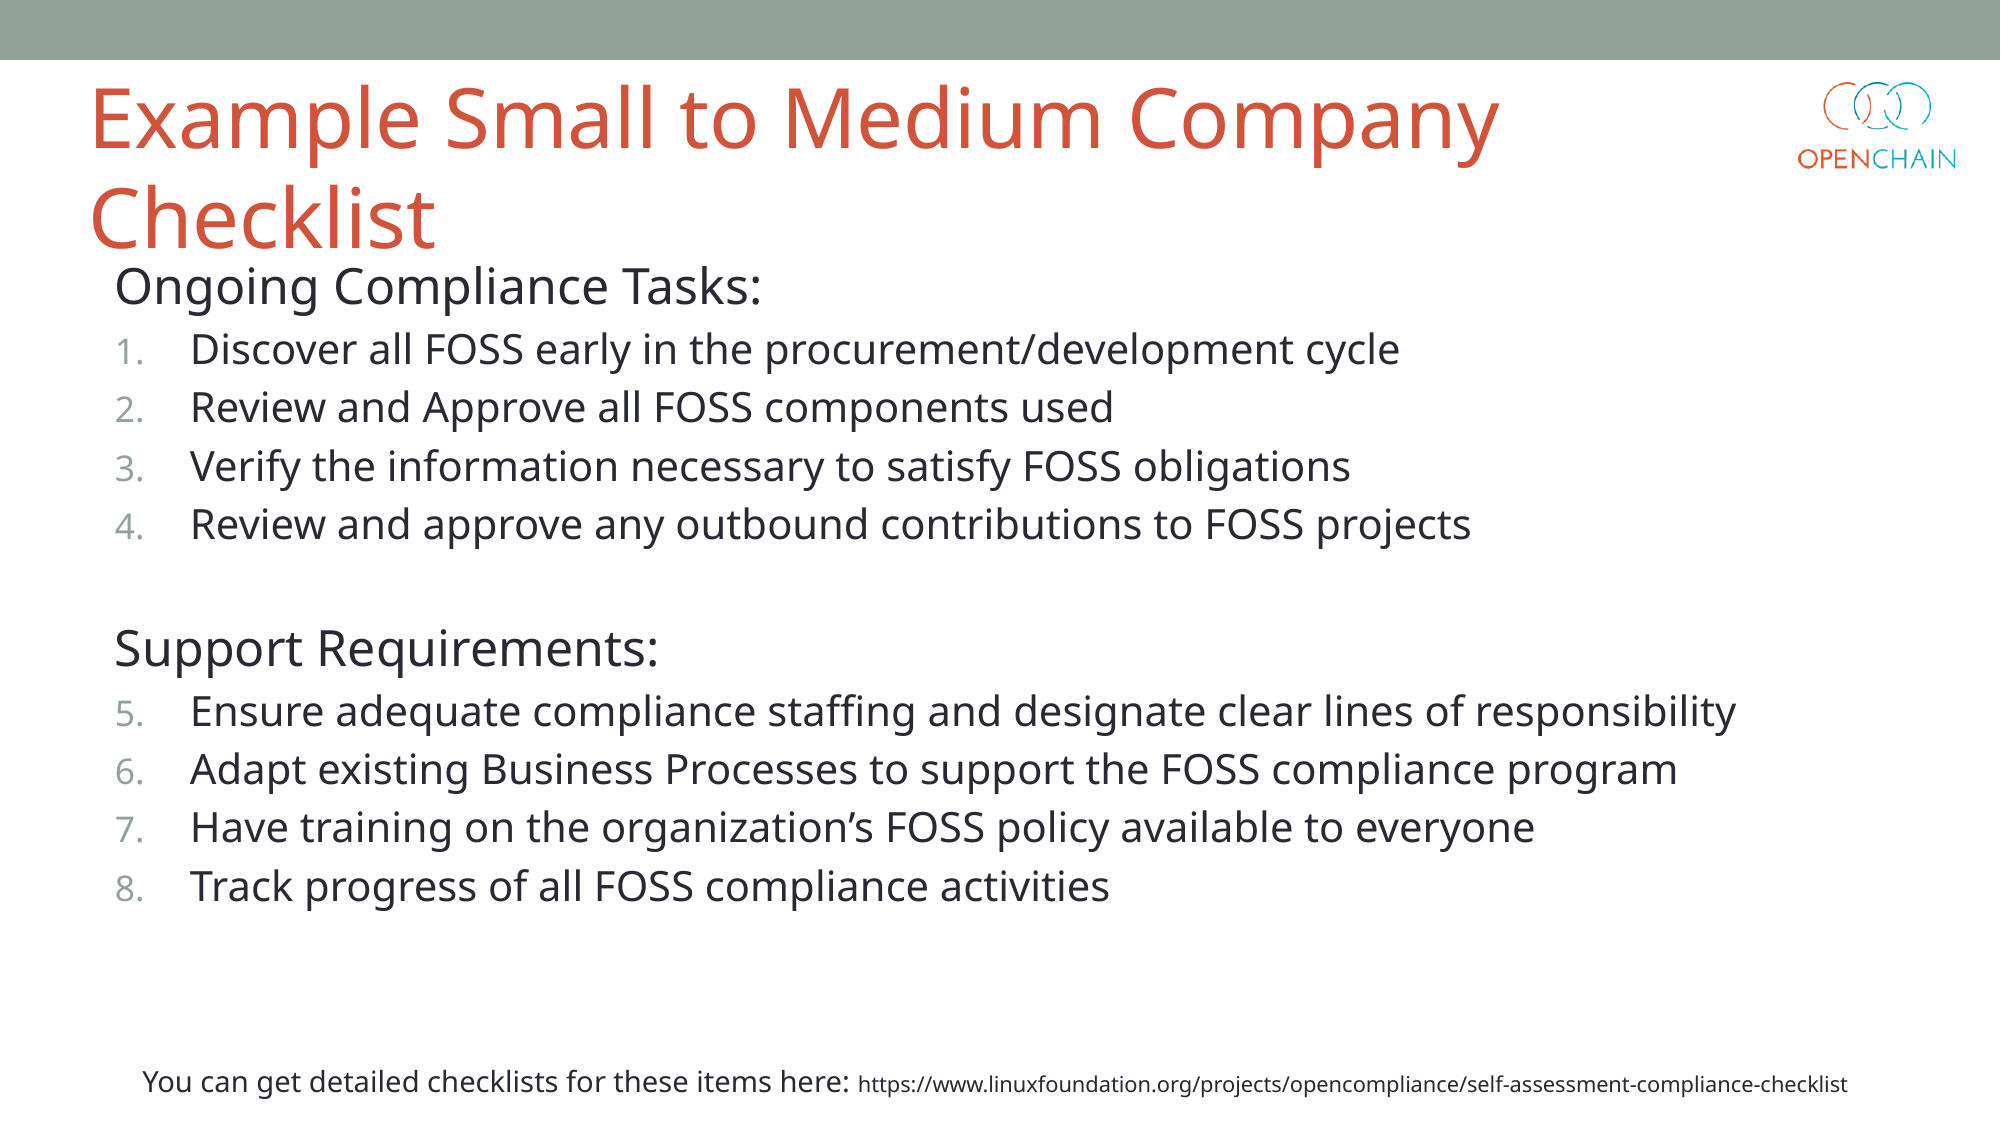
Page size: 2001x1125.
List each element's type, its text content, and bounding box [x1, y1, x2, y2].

title Example Small to Medium Company Checklist [73, 84, 1874, 247]
text_box You can get detailed checklists for these items here: https://www.linuxfoundation.org/projects/opencompliance/self-assessment-compliance-checklist [73, 1056, 1919, 1107]
list Ongoing Compliance Tasks: Discover all FOSS early in the procurement/development cycle Review and Approve all FOSS components used Verify the information necessary to satisfy FOSS obligations Review and approve any outbound contributions to FOSS projects Support Requirements: Ensure adequate compliance staffing and designate clear lines of responsibility Adapt existing Business Processes to support the FOSS compliance program Have training on the organization’s FOSS policy available to everyone Track progress of all FOSS compliance activities [99, 246, 1900, 1047]
picture [1798, 82, 1955, 169]
